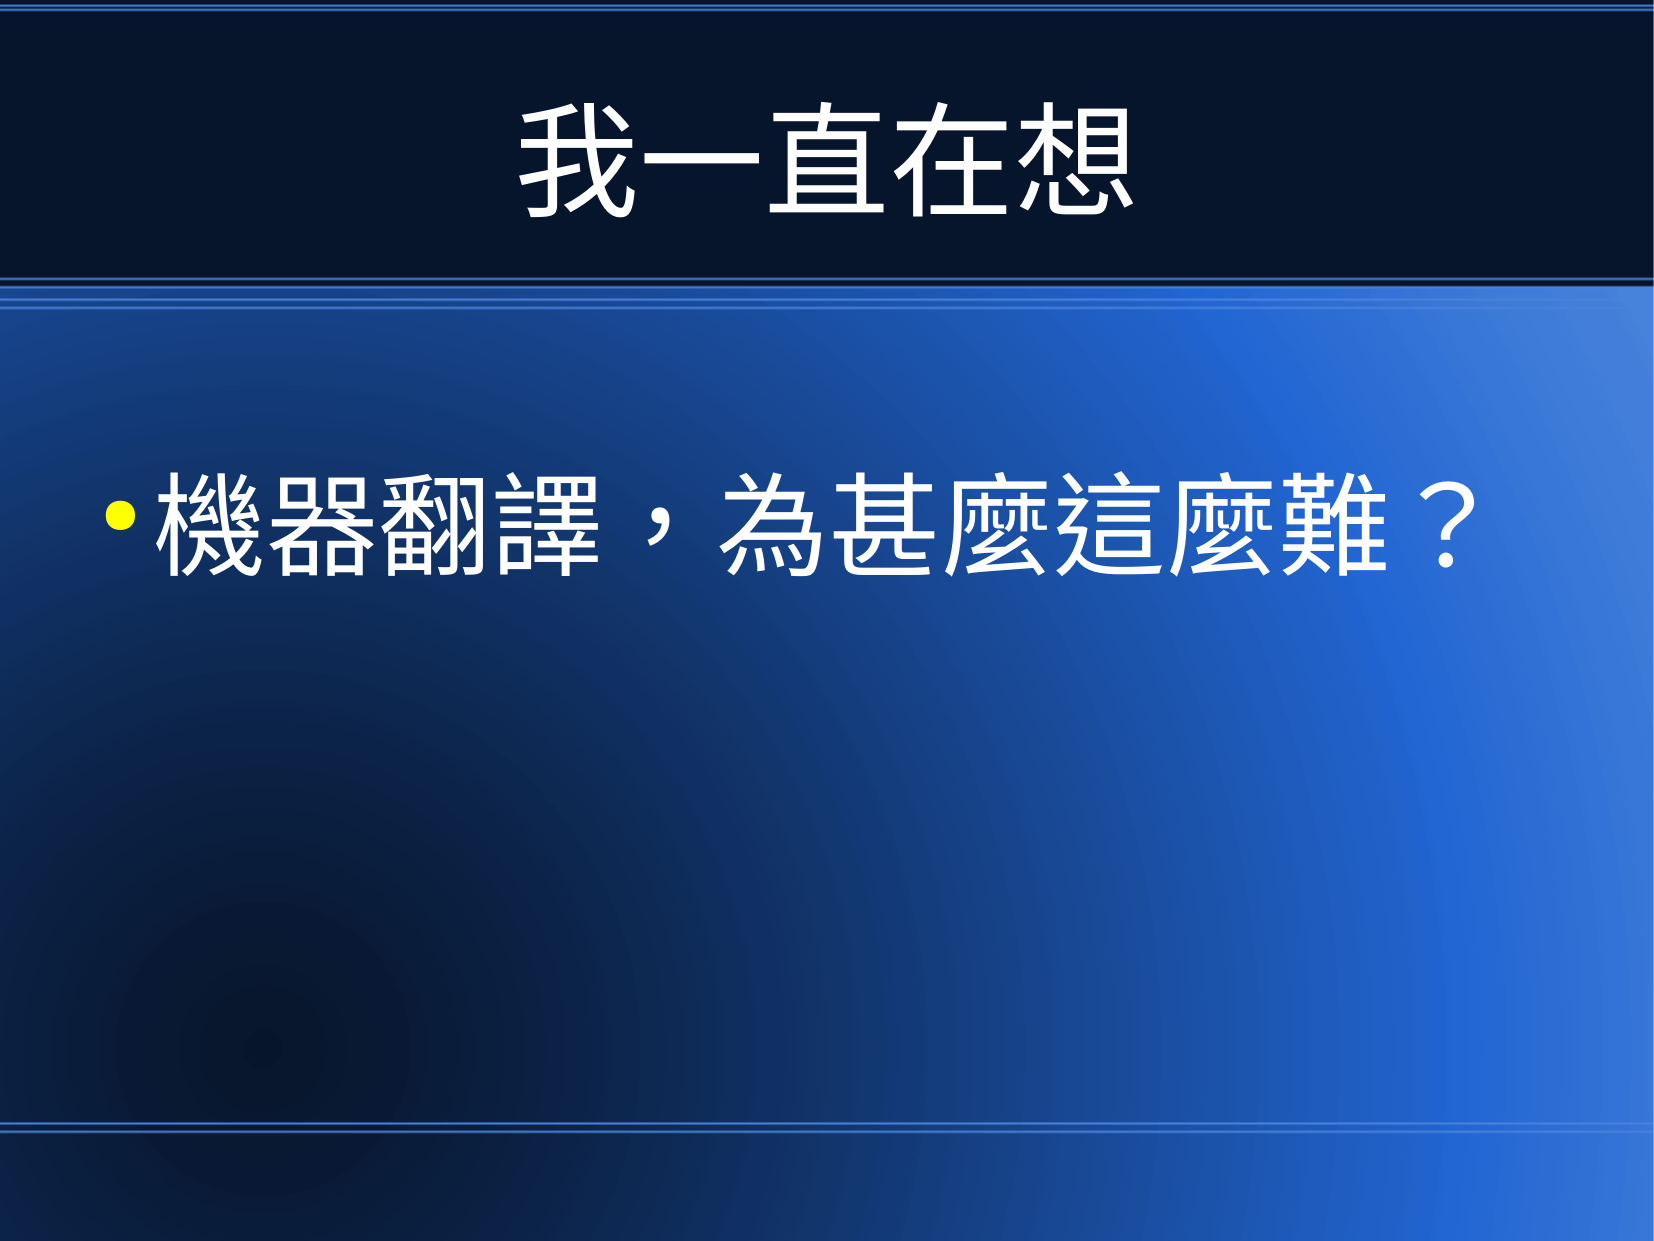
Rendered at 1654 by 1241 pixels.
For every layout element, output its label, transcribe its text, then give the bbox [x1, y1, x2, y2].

list 機器翻譯，為甚麼這麼難？ [82, 355, 1571, 1241]
picture [0, 0, 1654, 1241]
title 我一直在想 [82, 49, 1571, 257]
